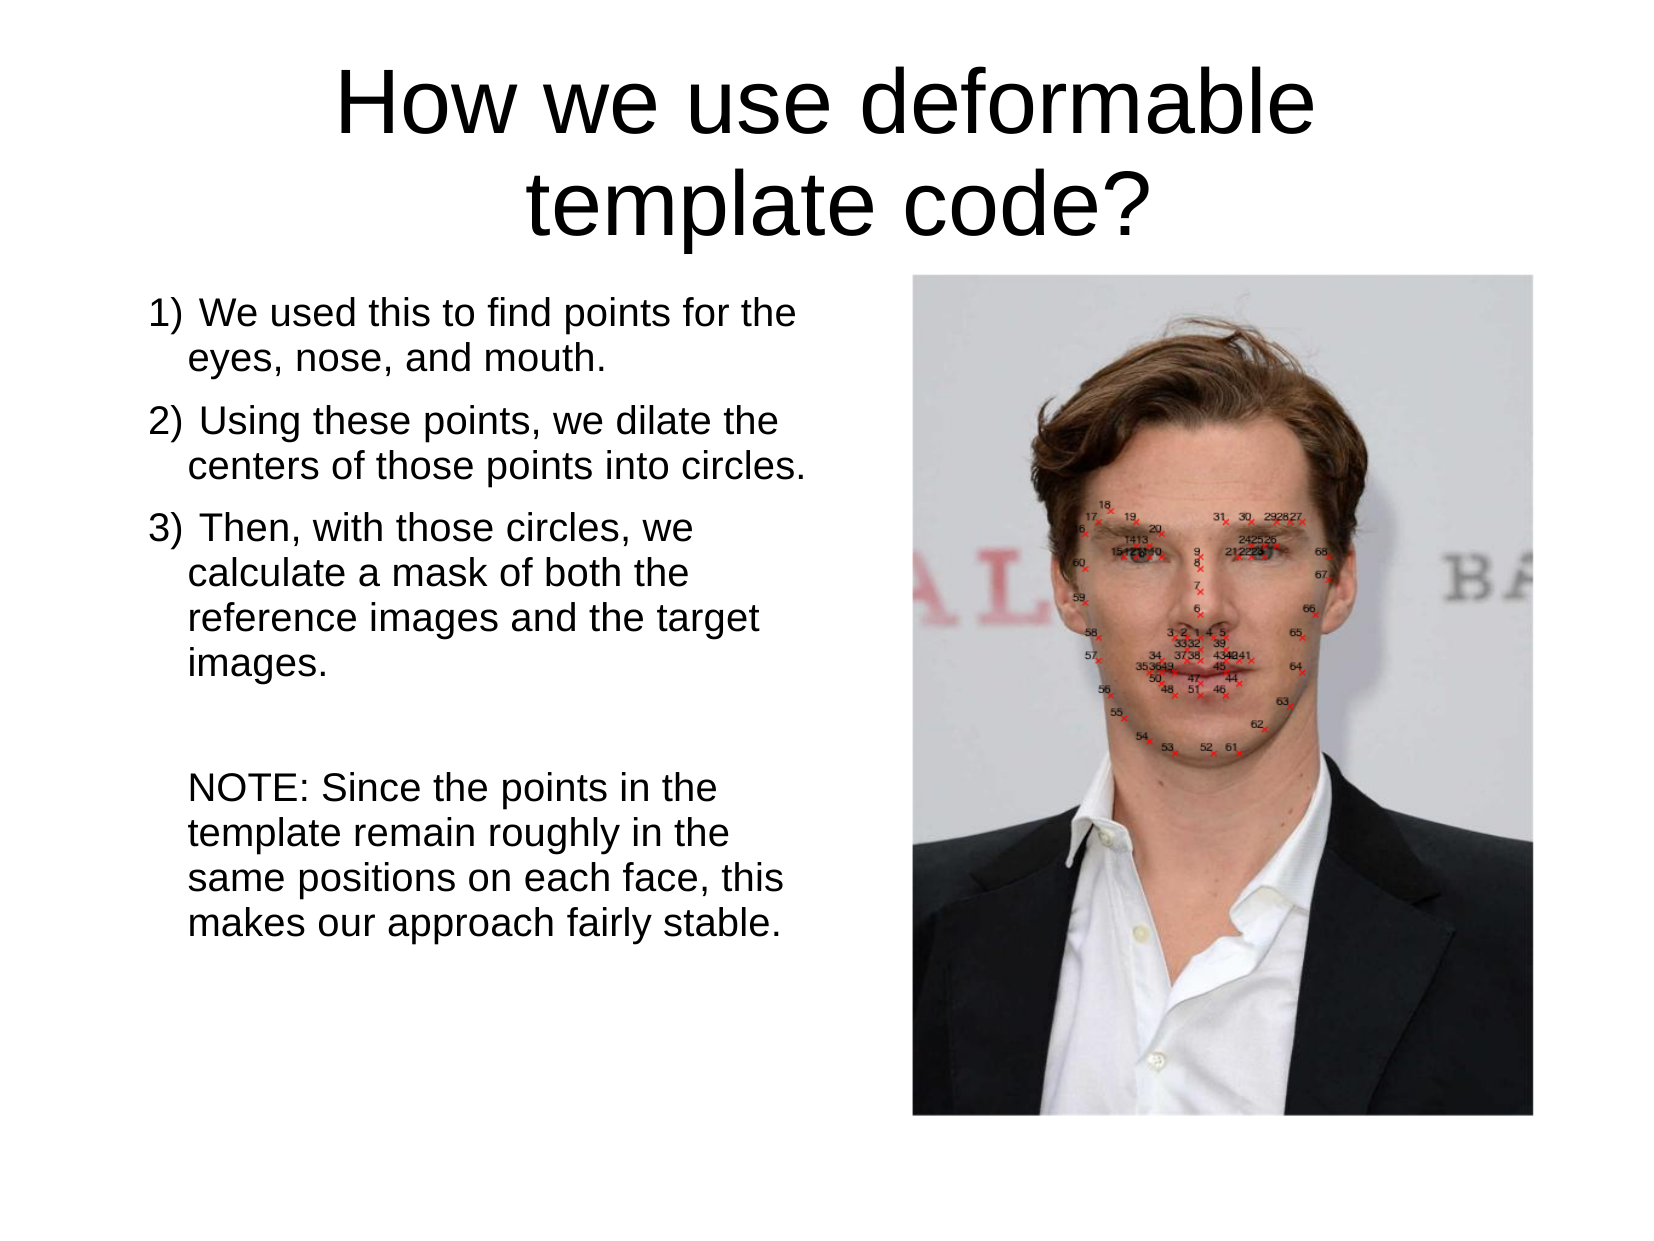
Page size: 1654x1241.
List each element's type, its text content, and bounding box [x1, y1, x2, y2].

picture [840, 254, 1606, 1156]
title How we use deformable template code? [82, 49, 1571, 257]
list We used this to find points for the eyes, nose, and mouth. Using these points, we dilate the centers of those points into circles. Then, with those circles, we calculate a mask of both the reference images and the target images. NOTE: Since the points in the template remain roughly in the same positions on each face, this makes our approach fairly stable. [82, 290, 809, 1010]
